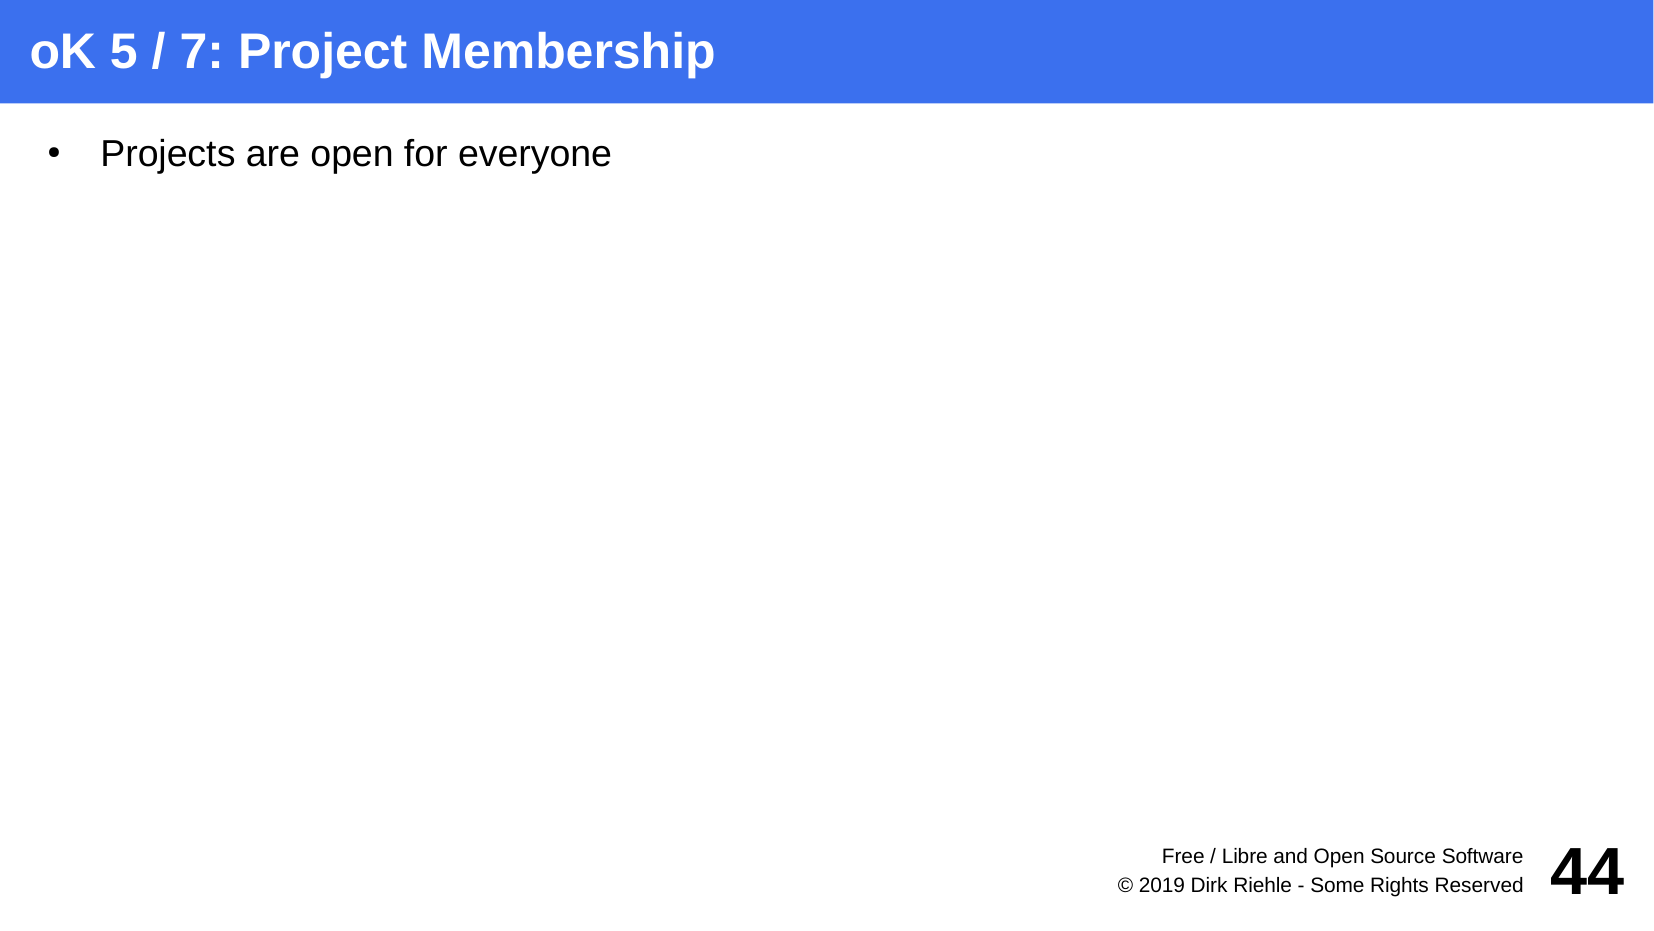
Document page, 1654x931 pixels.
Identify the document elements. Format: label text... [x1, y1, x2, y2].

title oK 5 / 7: Project Membership [0, 0, 1654, 104]
list Projects are open for everyone [29, 132, 1625, 813]
